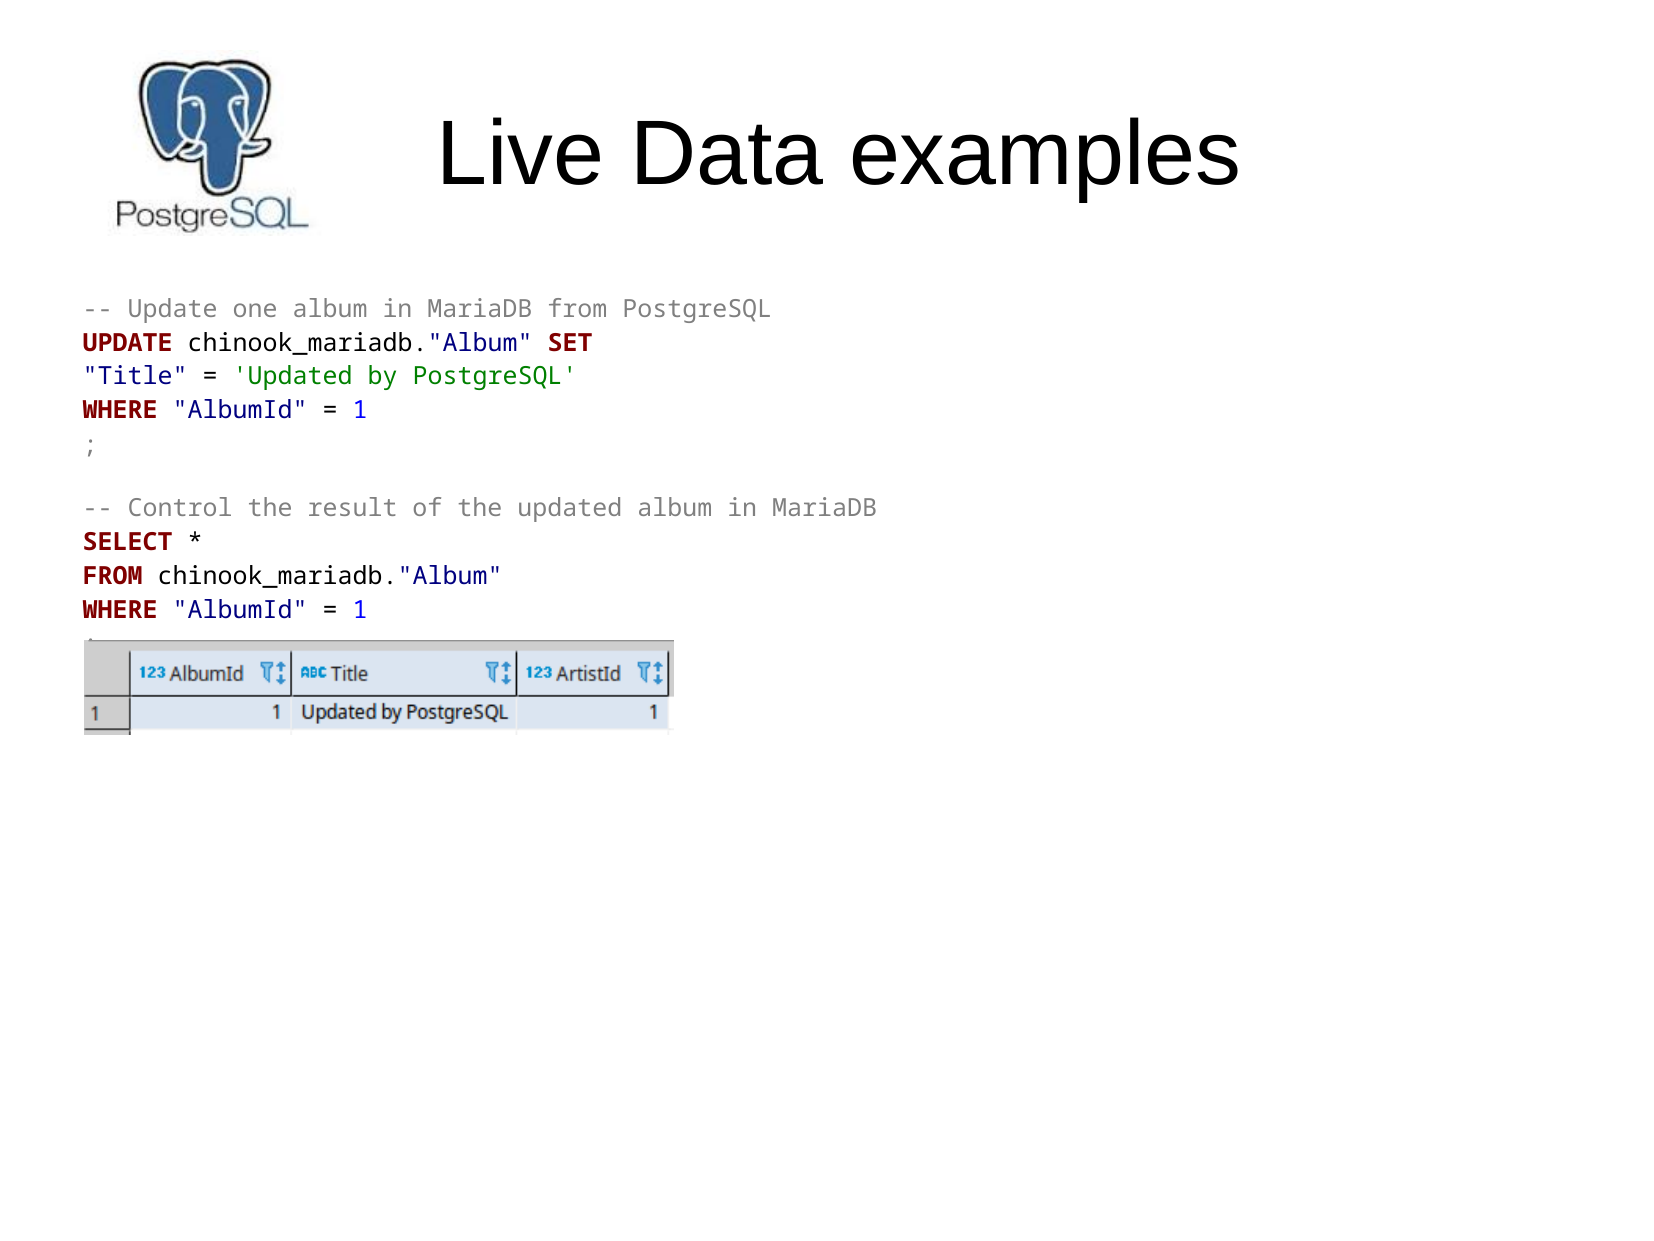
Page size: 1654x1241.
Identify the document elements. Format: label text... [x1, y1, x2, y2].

list -- Update one album in MariaDB from PostgreSQL UPDATE chinook_mariadb."Album" SET "Title" = 'Updated by PostgreSQL' WHERE "AlbumId" = 1 ; -- Control the result of the updated album in MariaDB SELECT * FROM chinook_mariadb."Album" WHERE "AlbumId" = 1 ; [82, 290, 1538, 1010]
picture [58, 50, 356, 237]
picture [84, 640, 674, 735]
title Live Data examples [82, 49, 1571, 257]
